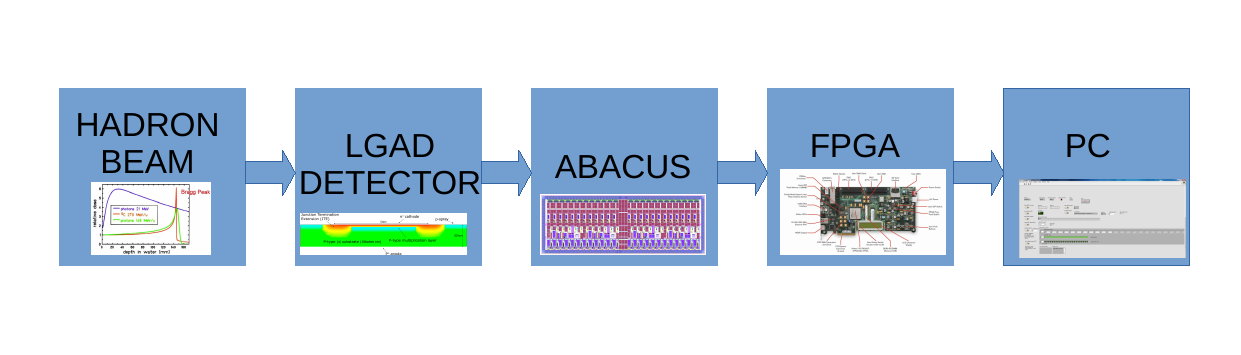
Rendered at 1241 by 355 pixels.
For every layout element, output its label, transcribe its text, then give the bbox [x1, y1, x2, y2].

text_box [245, 150, 296, 196]
picture [780, 169, 946, 256]
text_box [59, 88, 246, 99]
picture [540, 194, 706, 255]
text_box [481, 88, 718, 266]
text_box [295, 261, 482, 266]
text_box [295, 88, 482, 120]
text_box HADRON BEAM [50, 99, 246, 241]
text_box LGAD DETECTOR [270, 120, 511, 261]
text_box [953, 88, 1190, 266]
text_box [717, 88, 954, 266]
text_box [59, 241, 246, 266]
picture [1019, 179, 1186, 258]
text_box PC [1050, 120, 1224, 172]
picture [300, 213, 467, 256]
text_box ABACUS [540, 141, 736, 241]
picture [91, 182, 211, 256]
text_box FPGA [795, 120, 958, 196]
